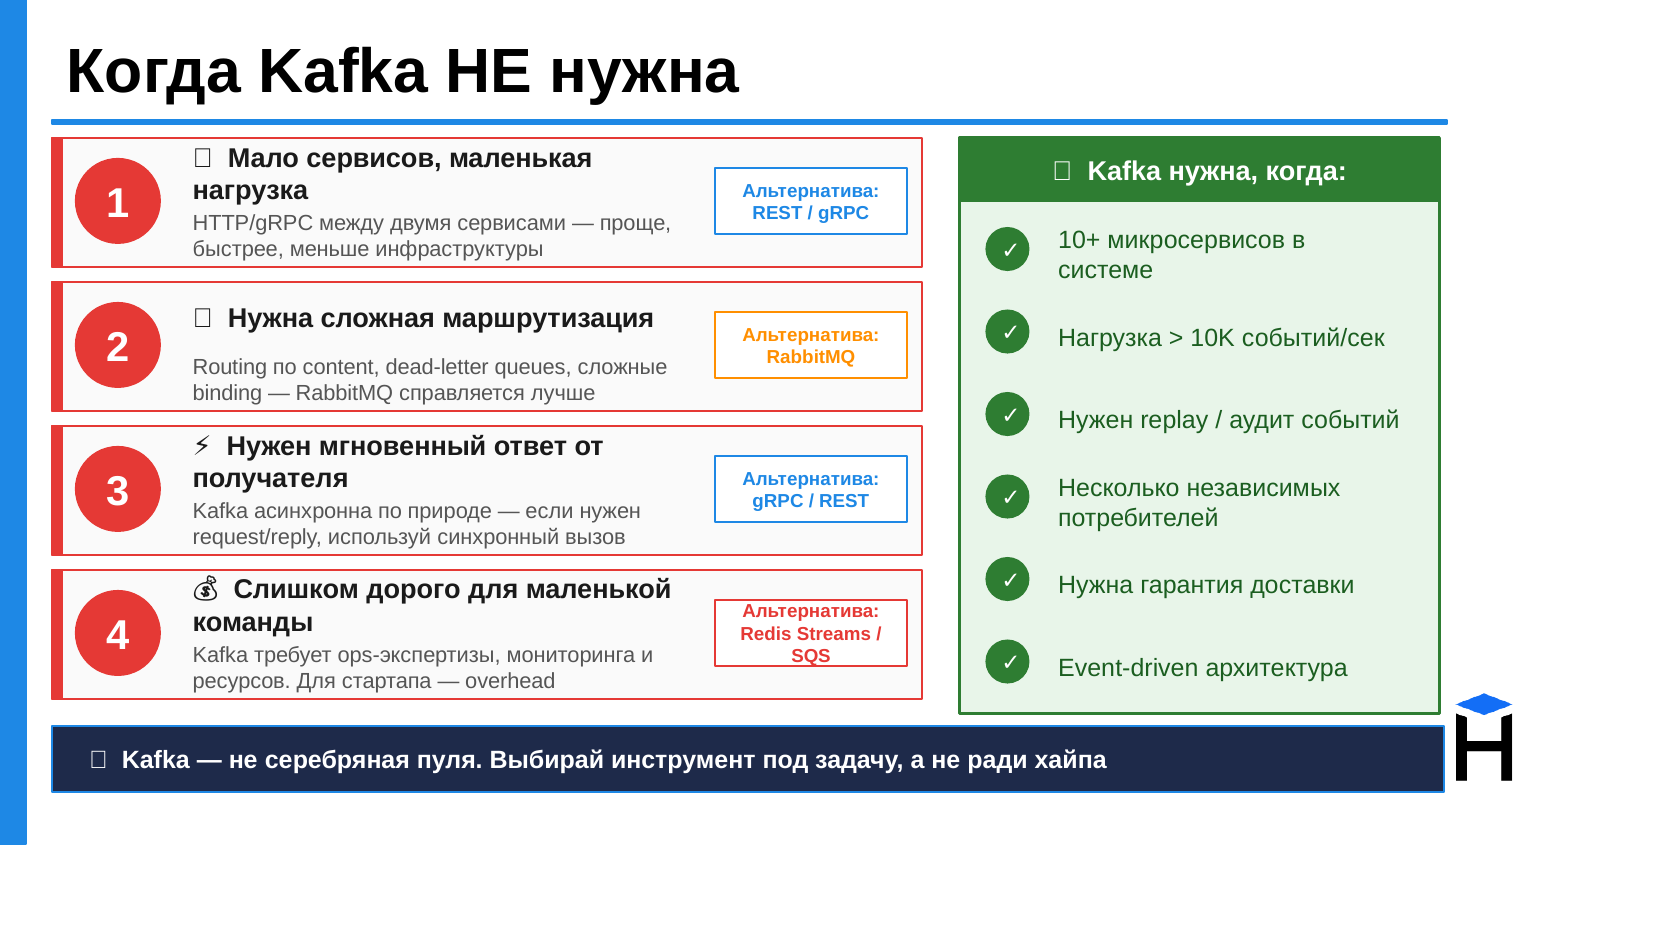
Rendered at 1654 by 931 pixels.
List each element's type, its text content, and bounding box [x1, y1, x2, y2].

text_box [51, 569, 922, 699]
text_box ✅ Kafka нужна, когда: [959, 138, 1440, 201]
text_box 💡 Kafka — не серебряная пуля. Выбирай инструмент под задачу, а не ради хайпа [74, 725, 1425, 792]
text_box Несколько независимых потребителей [1043, 467, 1419, 534]
text_box 2 [75, 302, 160, 387]
picture [1455, 693, 1513, 781]
text_box [0, 0, 27, 844]
text_box [959, 201, 1440, 714]
text_box [1425, 725, 1444, 792]
text_box Альтернатива: REST / gRPC [714, 167, 907, 234]
text_box ✓ [986, 310, 1029, 353]
text_box Нагрузка > 10K событий/сек [1043, 302, 1419, 369]
text_box 🔀 Нужна сложная маршрутизация [177, 290, 694, 342]
text_box Альтернатива: gRPC / REST [714, 455, 907, 522]
text_box [51, 281, 922, 411]
text_box Альтернатива: RabbitMQ [714, 311, 907, 378]
text_box [51, 119, 1447, 125]
text_box [51, 725, 74, 792]
text_box HTTP/gRPC между двумя сервисами — проще, быстрее, меньше инфраструктуры [177, 201, 694, 258]
text_box ✓ [986, 228, 1029, 270]
text_box ✓ [986, 558, 1029, 600]
text_box 3 [75, 446, 160, 531]
text_box Когда Kafka НЕ нужна [51, 17, 1447, 117]
text_box 🌱 Мало сервисов, маленькая нагрузка [177, 146, 694, 198]
text_box Нужна гарантия доставки [1043, 550, 1419, 617]
text_box ⚡ Нужен мгновенный ответ от получателя [177, 434, 694, 486]
text_box 4 [75, 590, 160, 675]
text_box 💰 Слишком дорого для маленькой команды [177, 578, 694, 630]
text_box [51, 425, 922, 555]
text_box Event-driven архитектура [1043, 632, 1419, 699]
text_box Альтернатива: Redis Streams / SQS [714, 599, 907, 666]
text_box 1 [75, 158, 160, 243]
text_box ✓ [986, 640, 1029, 683]
text_box ✓ [986, 475, 1029, 518]
text_box Kafka асинхронна по природе — если нужен request/reply, используй синхронный вызов [177, 488, 694, 546]
text_box ✓ [986, 393, 1029, 435]
text_box Routing по content, dead-letter queues, сложные binding — RabbitMQ справляется лучше [177, 345, 694, 402]
text_box [51, 137, 922, 267]
text_box 10+ микросервисов в системе [1043, 220, 1419, 287]
text_box Kafka требует ops-экспертизы, мониторинга и ресурсов. Для стартапа — overhead [177, 633, 694, 690]
text_box Нужен replay / аудит событий [1043, 385, 1419, 452]
